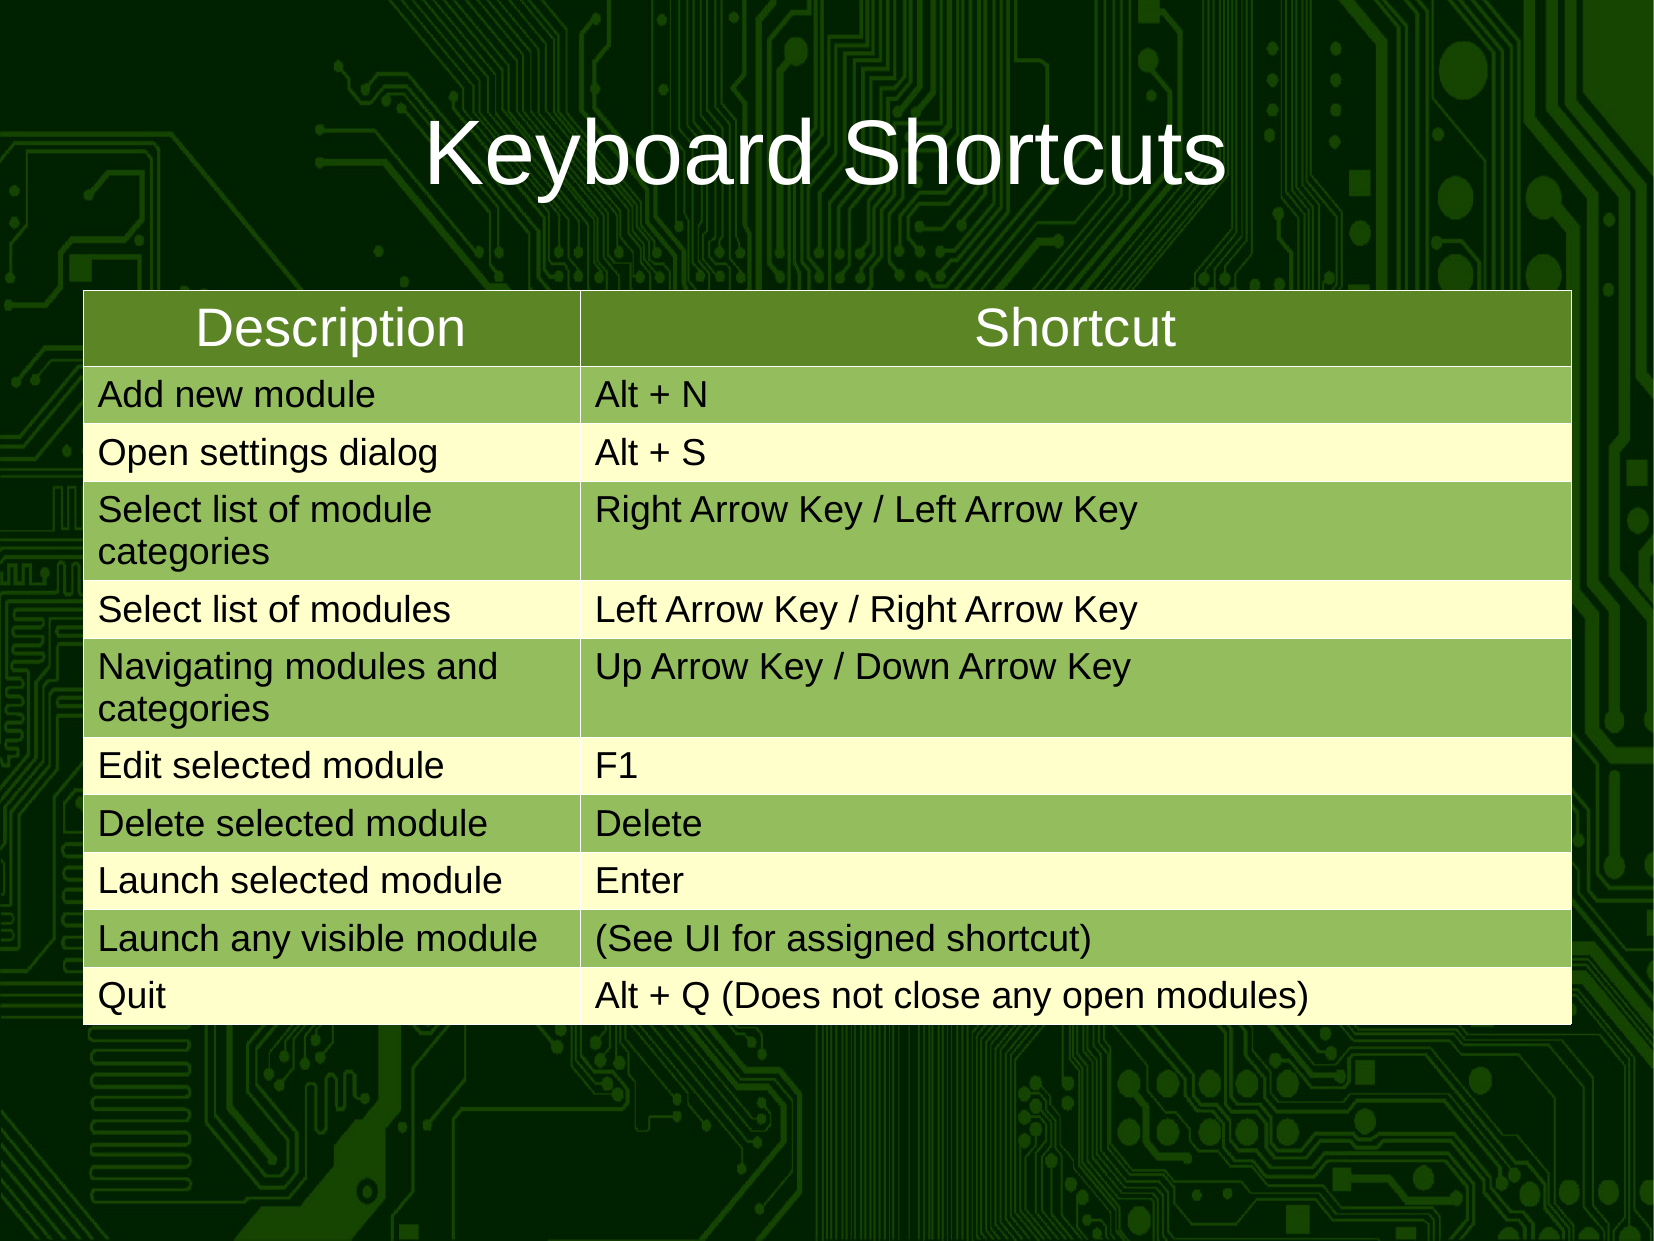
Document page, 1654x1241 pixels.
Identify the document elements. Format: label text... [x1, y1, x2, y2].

table_cell Alt + S [581, 424, 1571, 481]
table_cell Launch any visible module [84, 910, 580, 967]
table_cell Right Arrow Key / Left Arrow Key [581, 482, 1571, 580]
table_cell F1 [581, 738, 1571, 794]
table_cell Alt + Q (Does not close any open modules) [581, 968, 1571, 1024]
title Keyboard Shortcuts [82, 49, 1571, 257]
table_header Shortcut [581, 291, 1571, 366]
table_cell Select list of modules [84, 581, 580, 638]
table_cell Add new module [84, 367, 580, 423]
table_cell Delete selected module [84, 795, 580, 852]
table_cell Left Arrow Key / Right Arrow Key [581, 581, 1571, 638]
table_cell Launch selected module [84, 853, 580, 909]
table_cell Open settings dialog [84, 424, 580, 481]
table_cell (See UI for assigned shortcut) [581, 910, 1571, 967]
table_cell Alt + N [581, 367, 1571, 423]
table_cell Enter [581, 853, 1571, 909]
table_header Description [84, 291, 580, 366]
table_cell Edit selected module [84, 738, 580, 794]
table_cell Navigating modules and categories [84, 639, 580, 737]
picture [0, 0, 1654, 1241]
table_cell Quit [84, 968, 580, 1024]
table_cell Select list of module categories [84, 482, 580, 580]
table_cell Delete [581, 795, 1571, 852]
table_cell Up Arrow Key / Down Arrow Key [581, 639, 1571, 737]
